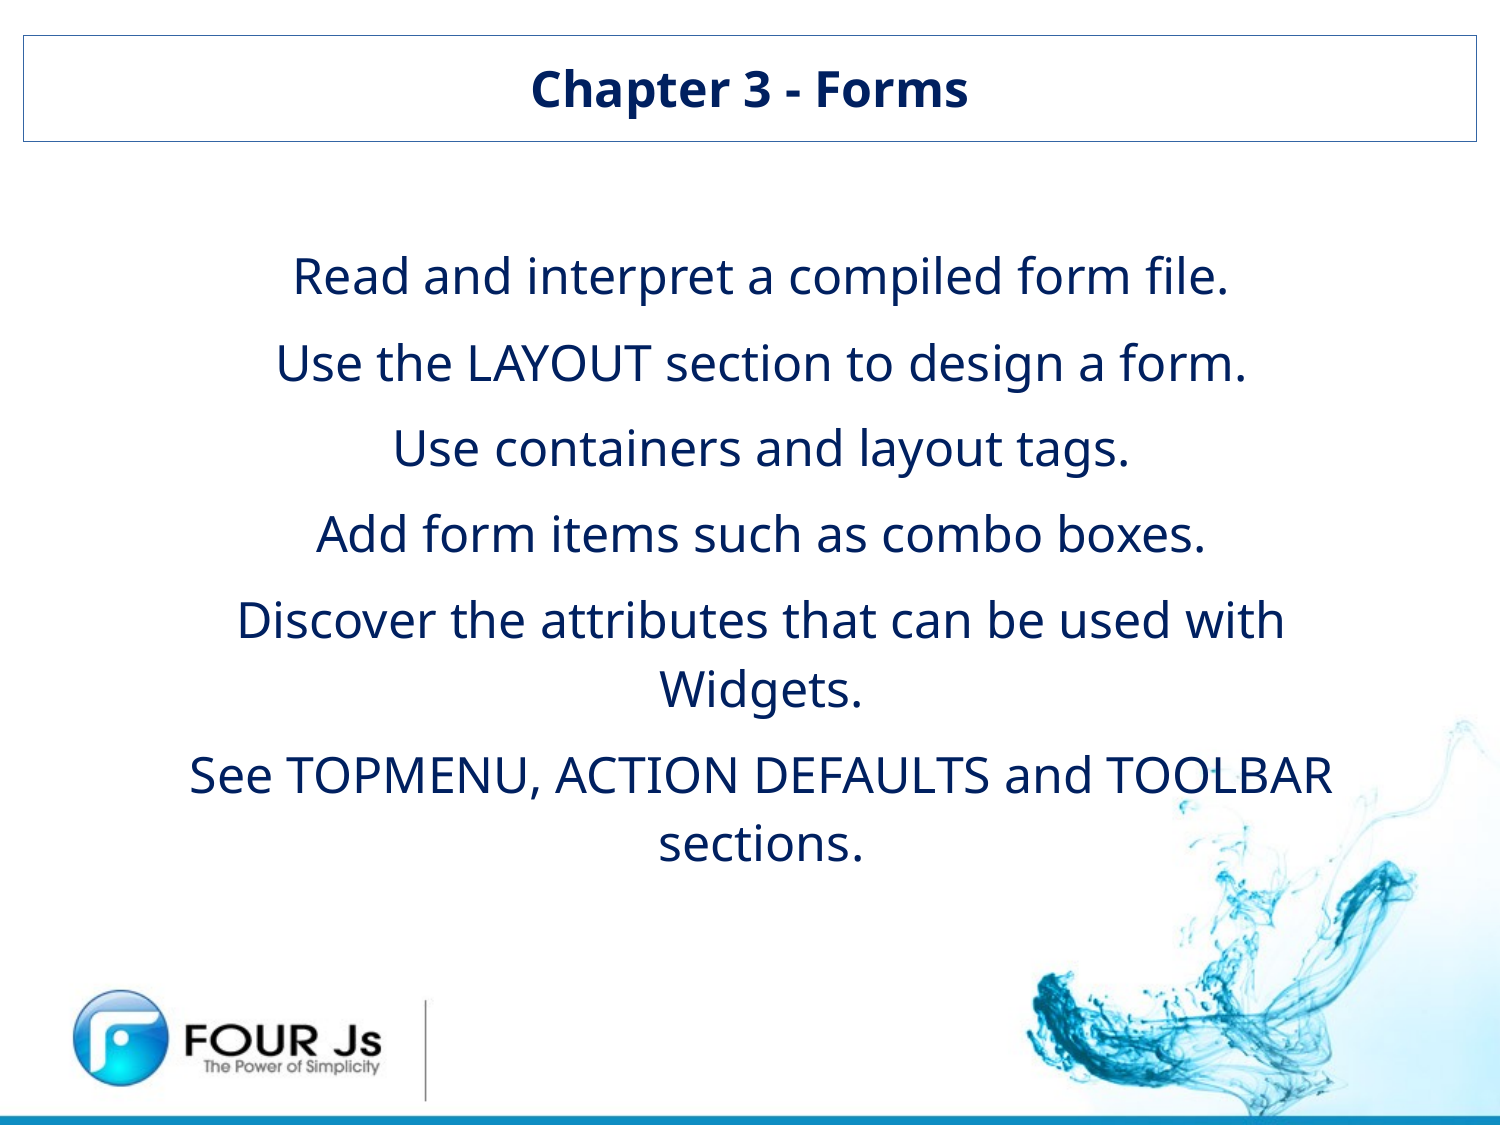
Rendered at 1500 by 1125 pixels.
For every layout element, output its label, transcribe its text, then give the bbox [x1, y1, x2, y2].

title Chapter 3 - Forms [23, 35, 1477, 142]
text_box Read and interpret a compiled form file. Use the LAYOUT section to design a form. Use containers and layout tags. Add form items such as combo boxes. Discover the attributes that can be used with Widgets. See TOPMENU, ACTION DEFAULTS and TOOLBAR sections. [153, 234, 1371, 945]
picture [0, 0, 1500, 1122]
